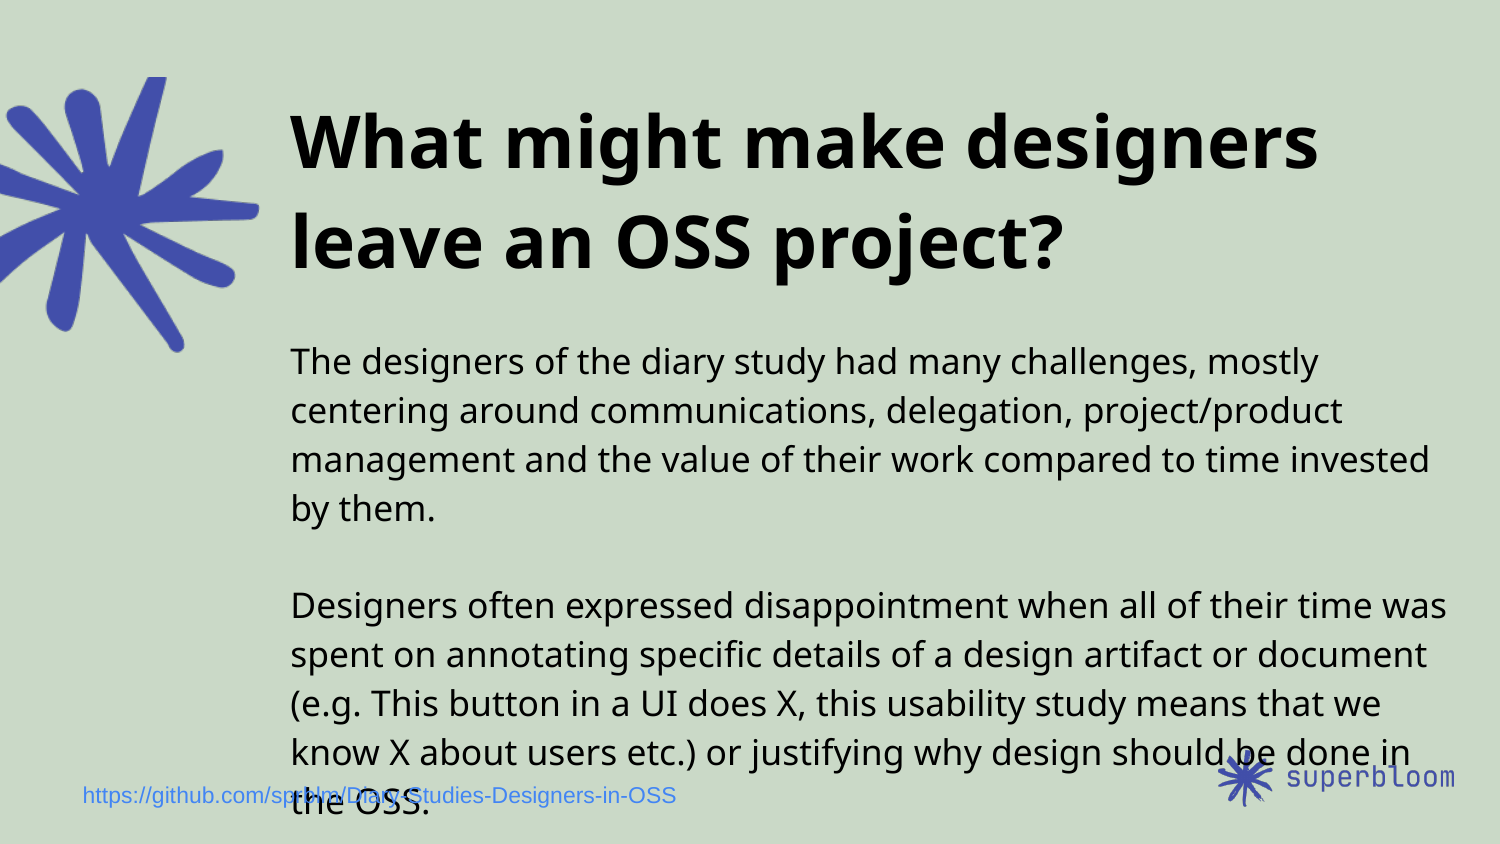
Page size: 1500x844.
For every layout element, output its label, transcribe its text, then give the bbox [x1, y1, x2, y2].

picture [0, 77, 300, 373]
text_box The designers of the diary study had many challenges, mostly centering around communications, delegation, project/product management and the value of their work compared to time invested by them. Designers often expressed disappointment when all of their time was spent on annotating specific details of a design artifact or document (e.g. This button in a UI does X, this usability study means that we know X about users etc.) or justifying why design should be done in the OSS. [275, 317, 1475, 844]
text_box https://github.com/sprblm/Diary-Studies-Designers-in-OSS [67, 765, 786, 824]
text_box What might make designers leave an OSS project? [275, 67, 1437, 299]
